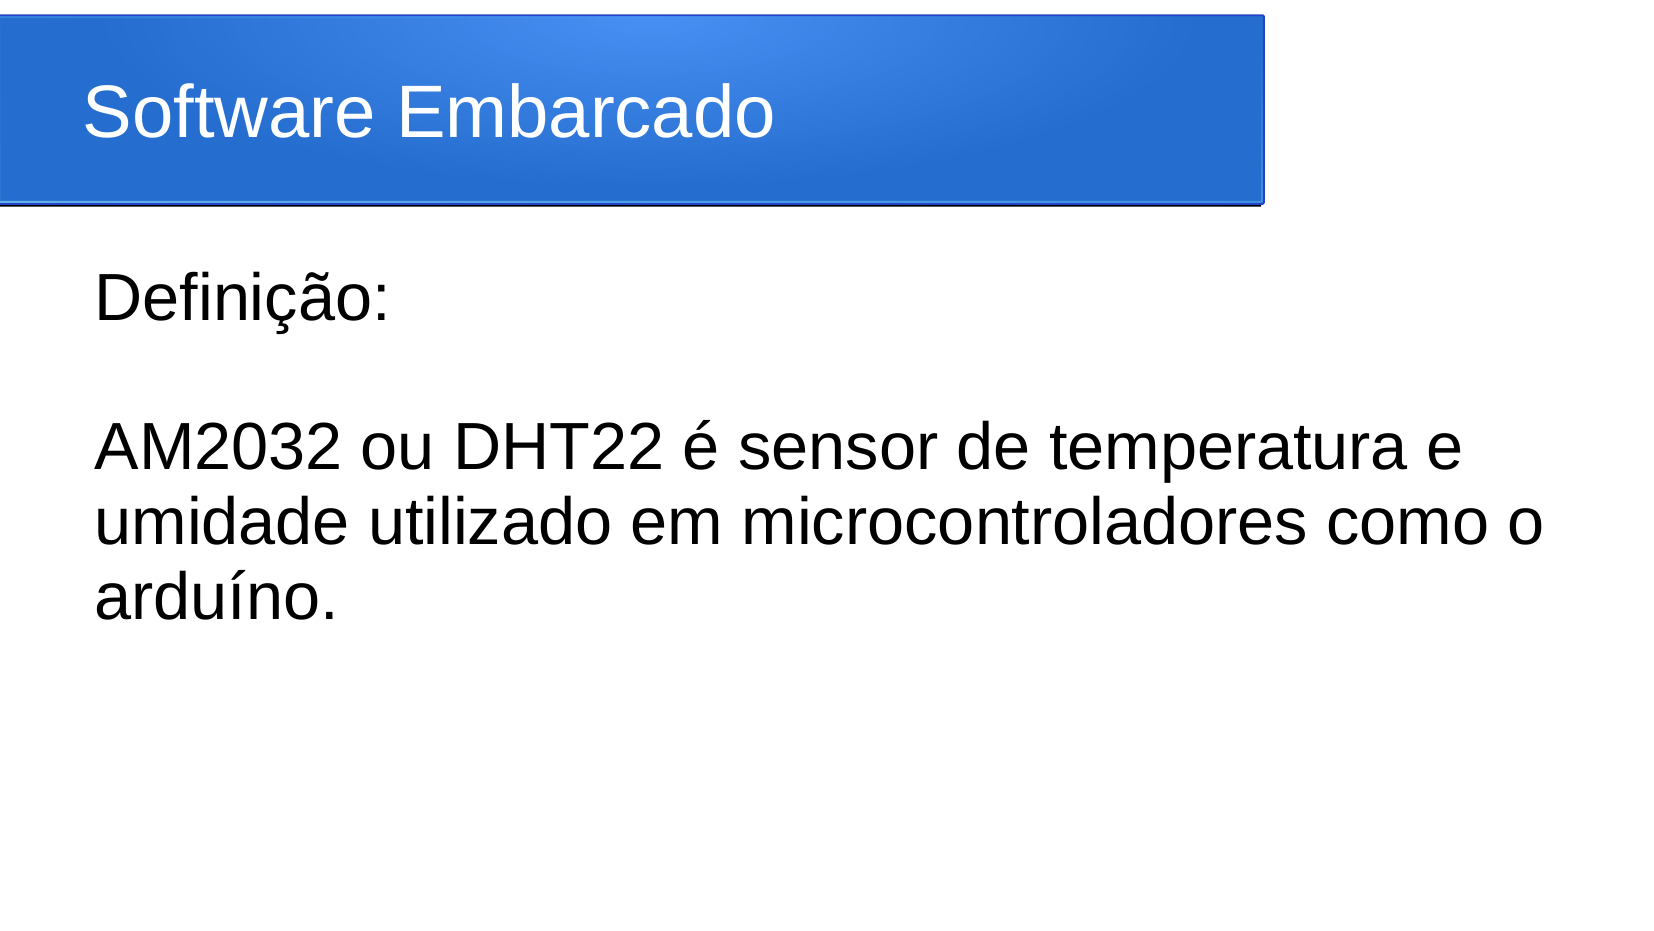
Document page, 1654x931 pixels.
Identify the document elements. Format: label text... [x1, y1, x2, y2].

subtitle Definição: AM2032 ou DHT22 é sensor de temperatura e umidade utilizado em microcontroladores como o arduíno. [94, 259, 1548, 839]
title Software Embarcado [82, 35, 1235, 189]
